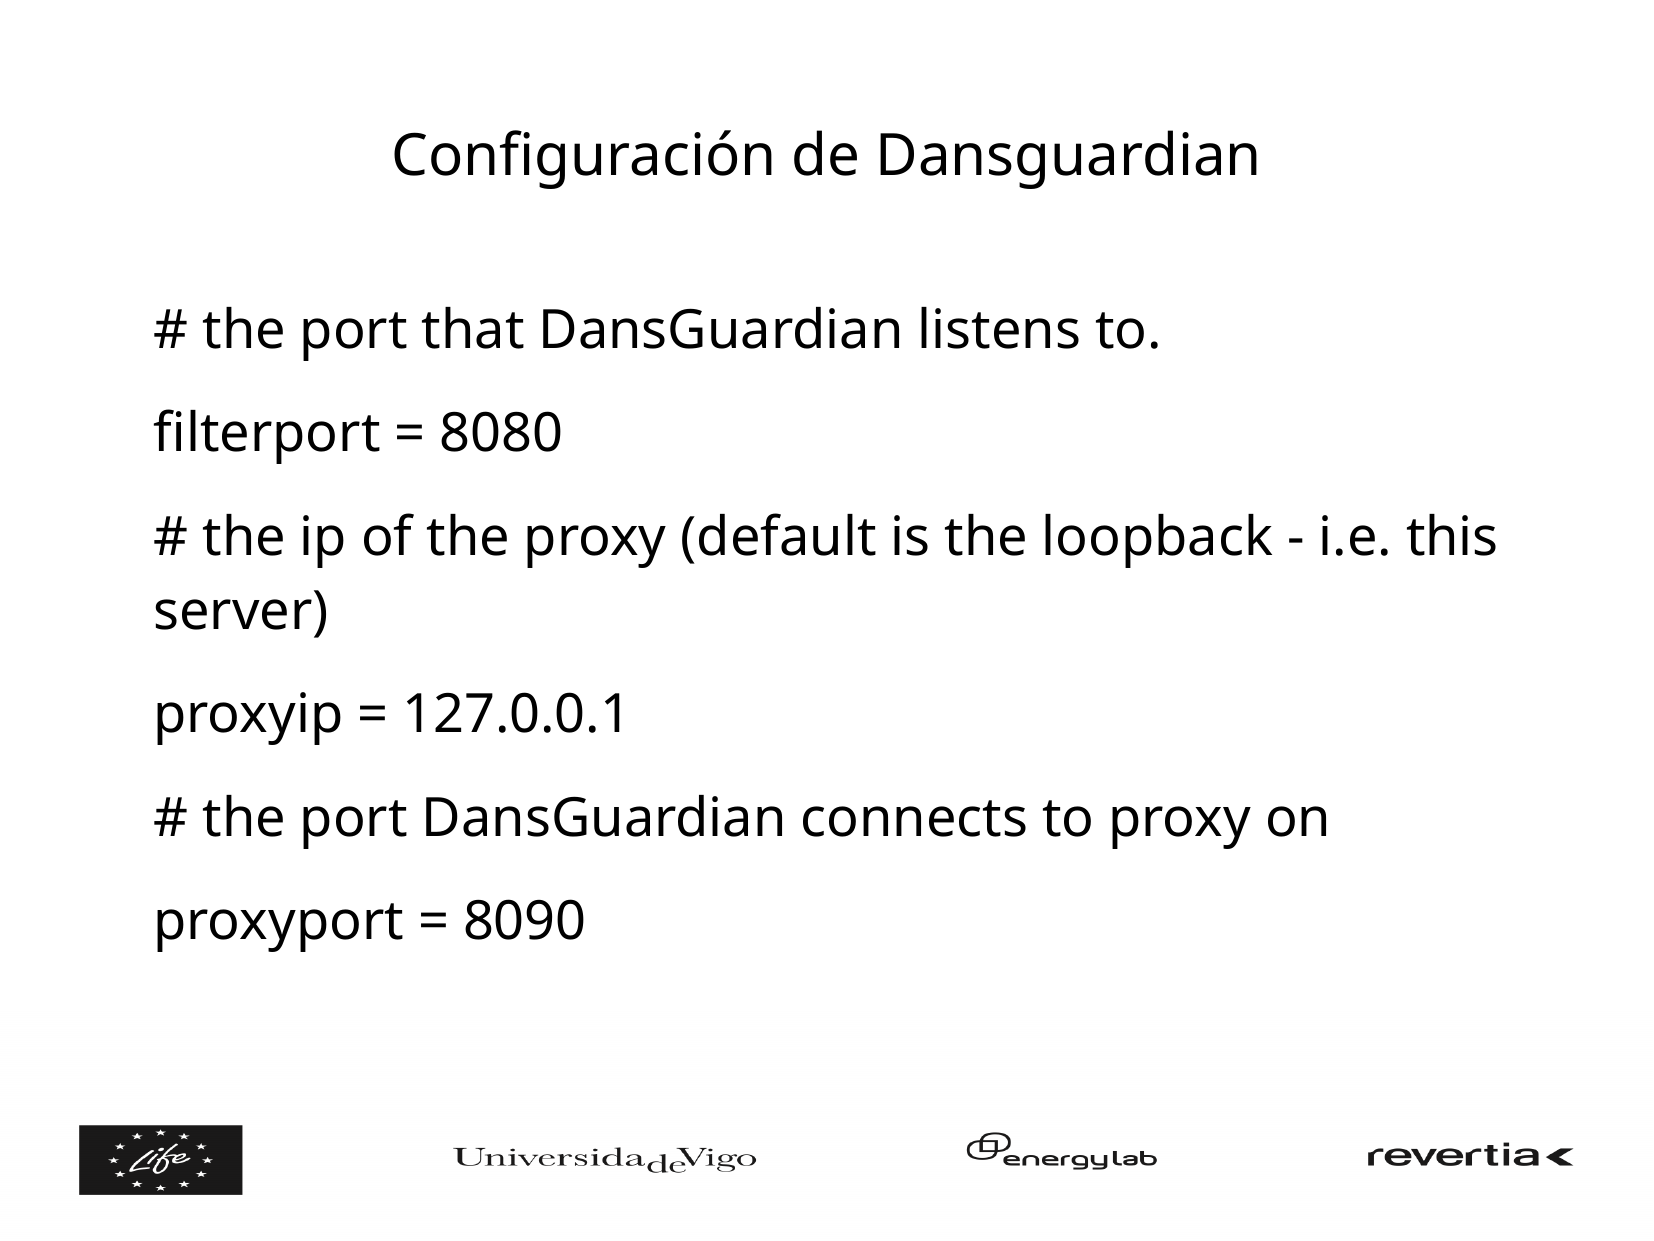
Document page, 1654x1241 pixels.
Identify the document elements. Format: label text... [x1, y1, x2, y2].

title Configuración de Dansguardian [82, 49, 1571, 257]
picture [0, 1009, 1654, 1241]
list # the port that DansGuardian listens to. filterport = 8080 # the ip of the proxy (default is the loopback - i.e. this server) proxyip = 127.0.0.1 # the port DansGuardian connects to proxy on proxyport = 8090 [82, 290, 1571, 1010]
